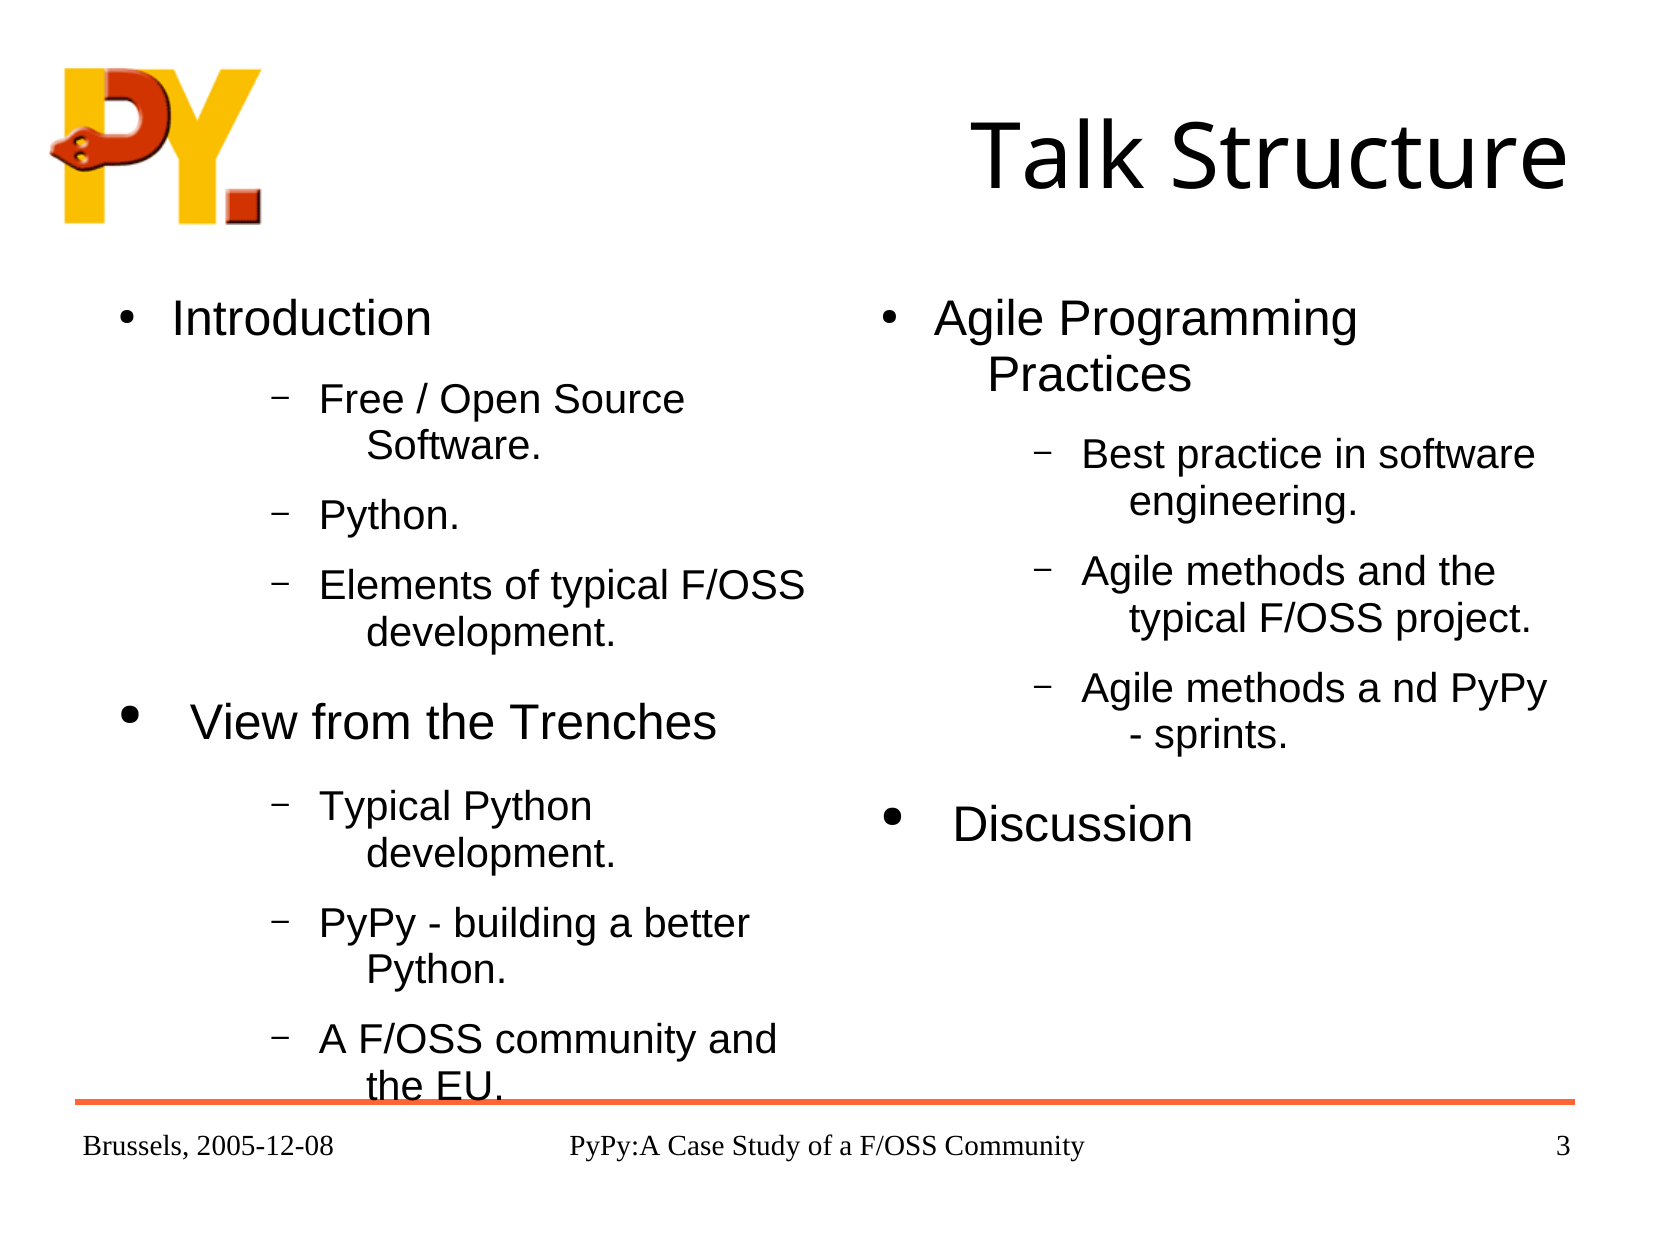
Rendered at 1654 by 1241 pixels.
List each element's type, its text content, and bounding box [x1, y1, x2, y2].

list Introduction Free / Open Source Software. Python. Elements of typical F/OSS development. View from the Trenches Typical Python development. PyPy - building a better Python. A F/OSS community and the EU. [82, 290, 809, 970]
title Talk Structure [337, 49, 1571, 257]
list Agile Programming Practices Best practice in software engineering. Agile methods and the typical F/OSS project. Agile methods a nd PyPy - sprints. Discussion [845, 290, 1572, 1109]
picture [49, 67, 263, 225]
